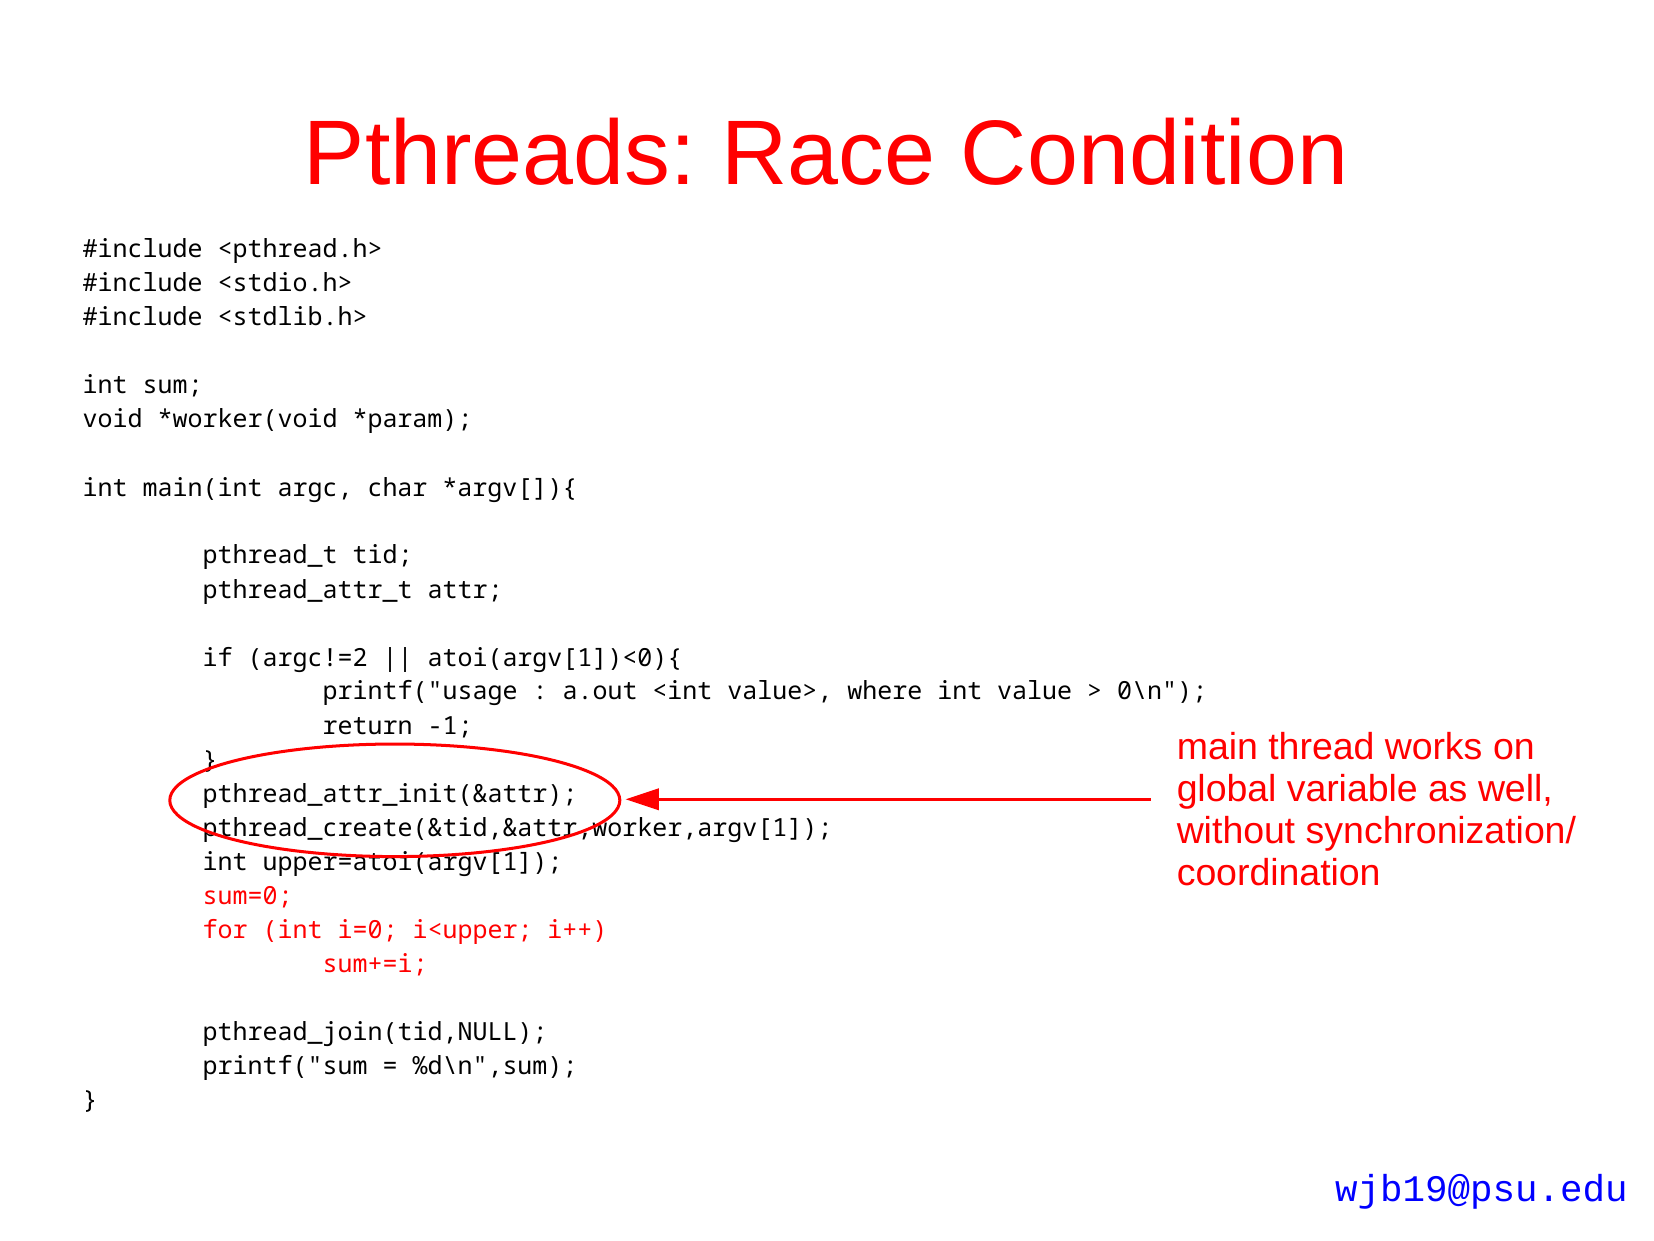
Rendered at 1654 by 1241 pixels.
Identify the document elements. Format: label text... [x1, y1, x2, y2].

subtitle #include <pthread.h> #include <stdio.h> #include <stdlib.h> int sum; void *worker(void *param); int main(int argc, char *argv[]){ pthread_t tid; pthread_attr_t attr; if (argc!=2 || atoi(argv[1])<0){ printf("usage : a.out <int value>, where int value > 0\n"); return -1; } pthread_attr_init(&attr); pthread_create(&tid,&attr,worker,argv[1]); int upper=atoi(argv[1]); sum=0; for (int i=0; i<upper; i++) sum+=i; pthread_join(tid,NULL); printf("sum = %d\n",sum); } [82, 231, 1571, 1147]
text_box wjb19@psu.edu [1320, 1162, 1643, 1220]
text_box main thread works on global variable as well, without synchronization/ coordination [1162, 718, 1613, 902]
title Pthreads: Race Condition [82, 49, 1571, 231]
